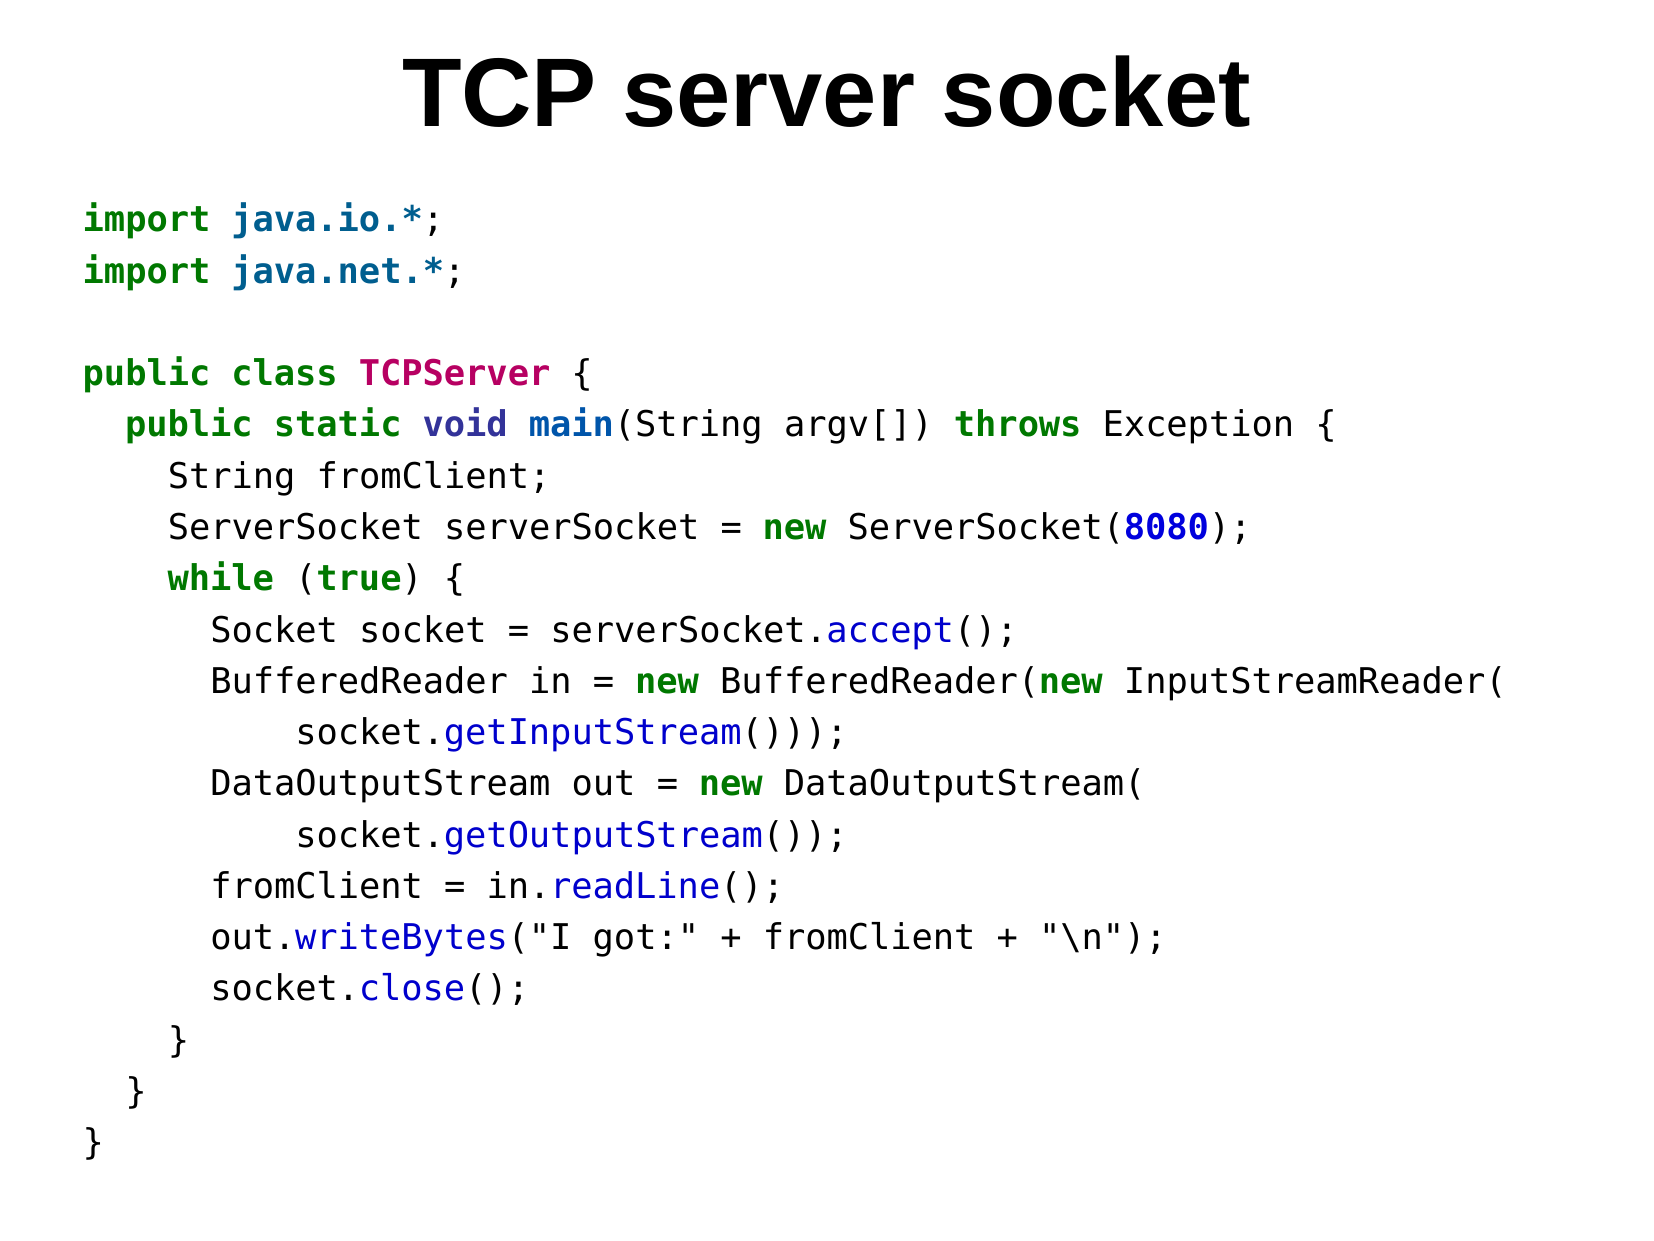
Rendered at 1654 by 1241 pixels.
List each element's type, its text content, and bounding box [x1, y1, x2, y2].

title TCP server socket [82, 19, 1571, 166]
list import java.io.*; import java.net.*; public class TCPServer { public static void main(String argv[]) throws Exception { String fromClient; ServerSocket serverSocket = new ServerSocket(8080); while (true) { Socket socket = serverSocket.accept(); BufferedReader in = new BufferedReader(new InputStreamReader( socket.getInputStream())); DataOutputStream out = new DataOutputStream( socket.getOutputStream()); fromClient = in.readLine(); out.writeBytes("I got:" + fromClient + "\n"); socket.close(); } } } [82, 188, 1538, 1186]
